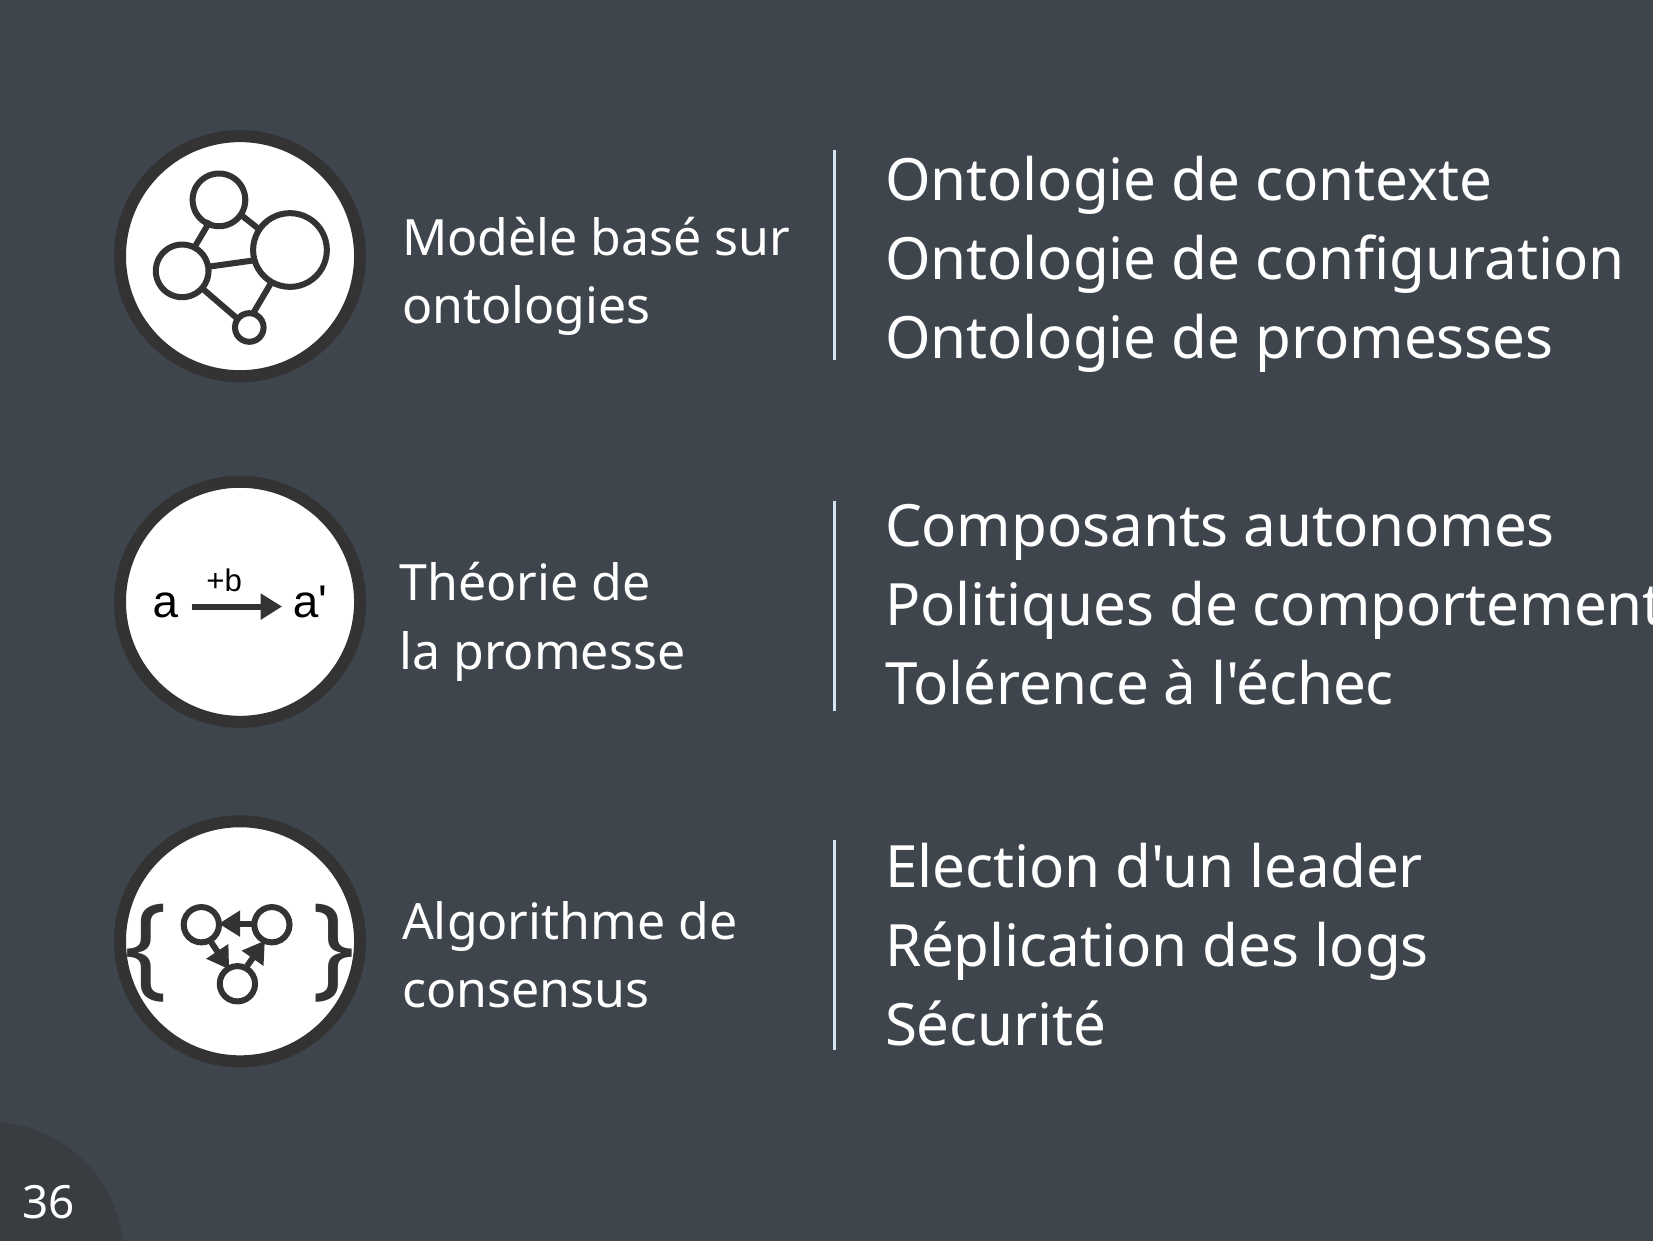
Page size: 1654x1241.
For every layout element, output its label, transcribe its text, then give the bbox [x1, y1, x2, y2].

text_box { } [120, 821, 361, 1062]
title Composants autonomes Politiques de comportement Tolérence à l'échec [885, 481, 1653, 724]
text_box Modèle basé sur ontologies [387, 194, 789, 322]
text_box Théorie de la promesse [384, 540, 688, 667]
text_box Algorithme de consensus [387, 878, 743, 1006]
text_box a a' [120, 481, 361, 722]
title Ontologie de contexte Ontologie de configuration Ontologie de promesses [885, 135, 1653, 379]
title Election d'un leader Réplication des logs Sécurité [885, 822, 1653, 1066]
text_box [120, 136, 361, 377]
text_box +b [191, 555, 258, 606]
